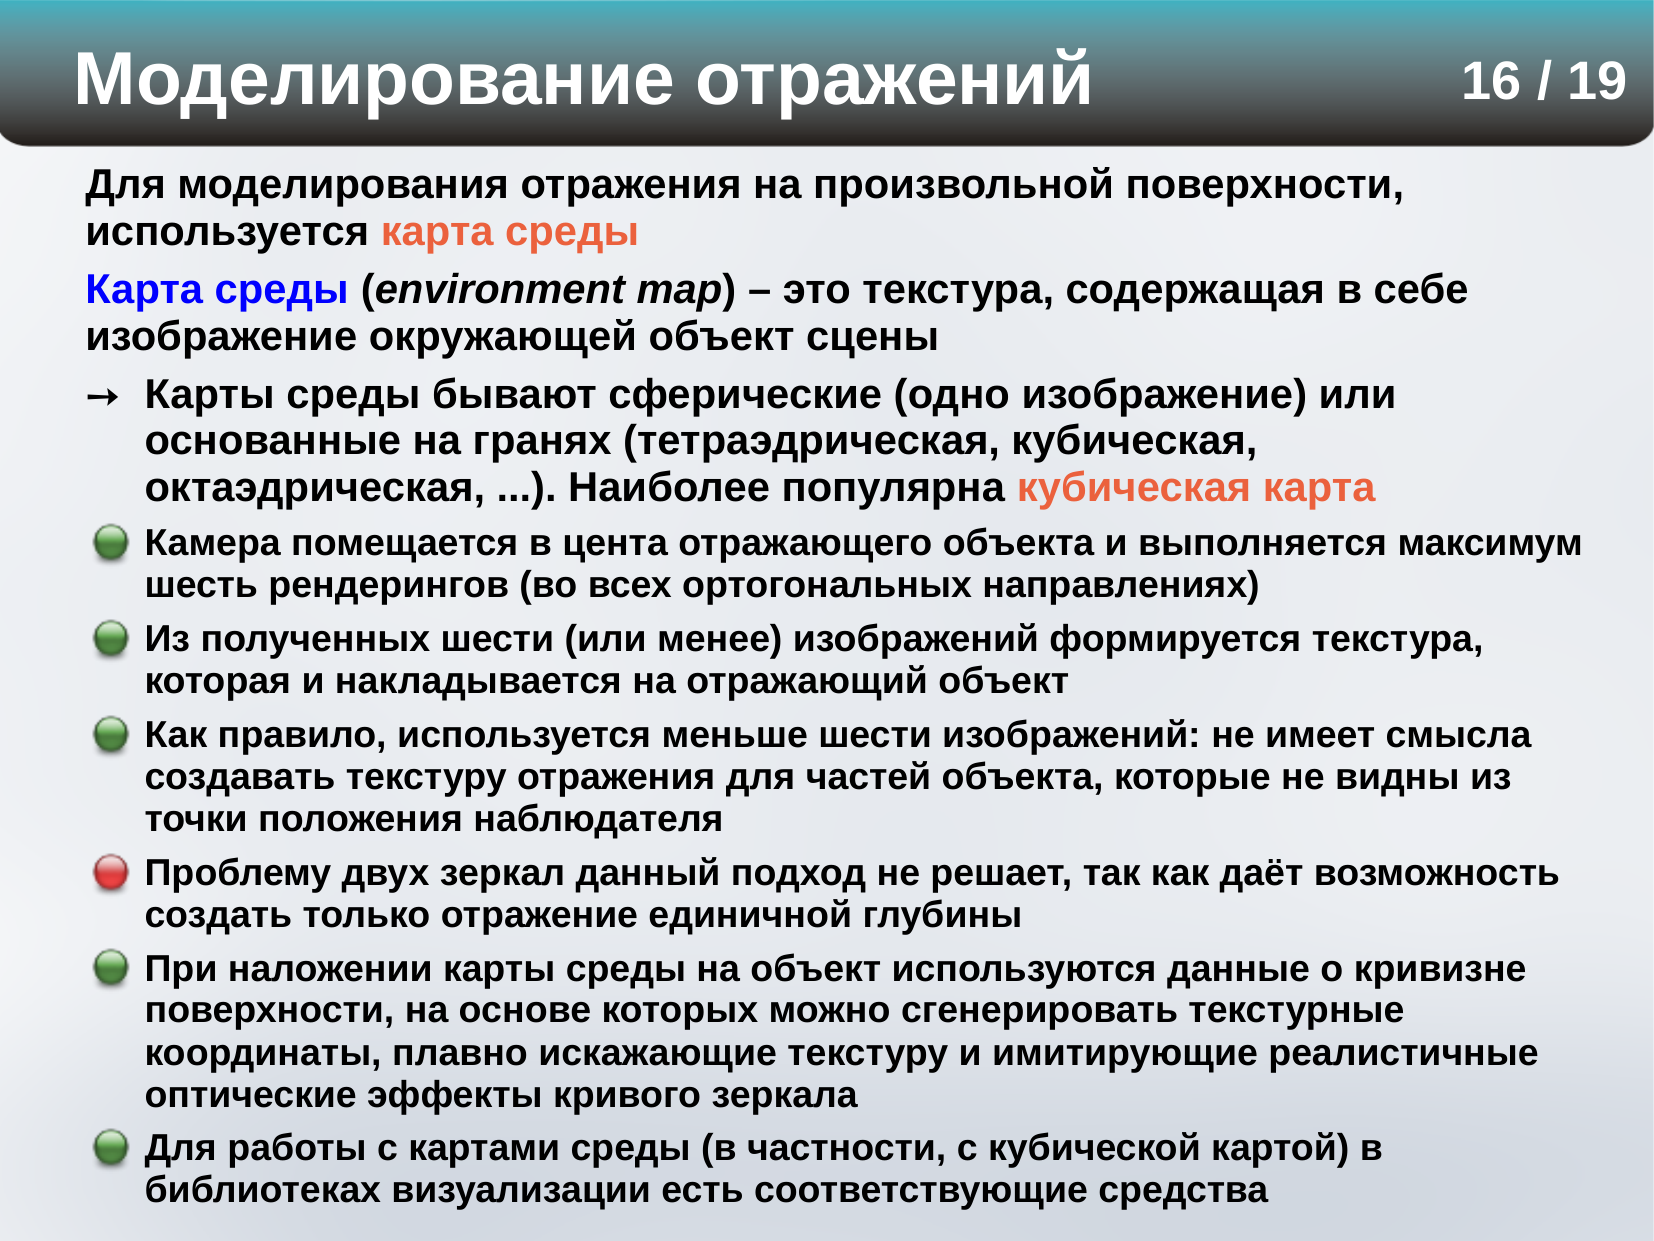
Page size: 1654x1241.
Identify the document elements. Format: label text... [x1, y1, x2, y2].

picture [0, 0, 1654, 1241]
text_box Для моделирования отражения на произвольной поверхности, используется карта среды Карта среды (environment map) – это текстура, содержащая в себе изображение окружающей объект сцены Карты среды бывают сферические (одно изображение) или основанные на гранях (тетраэдрическая, кубическая, октаэдрическая, ...). Наиболее популярна кубическая карта Камера помещается в цента отражающего объекта и выполняется максимум шесть рендерингов (во всех ортогональных направлениях) Из полученных шести (или менее) изображений формируется текстура, которая и накладывается на отражающий объект Как правило, используется меньше шести изображений: не имеет смысла создавать текстуру отражения для частей объекта, которые не видны из точки положения наблюдателя Проблему двух зеркал данный подход не решает, так как даёт возможность создать только отражение единичной глубины При наложении карты среды на объект используются данные о кривизне поверхности, на основе которых можно сгенерировать текстурные координаты, плавно искажающие текстуру и имитирующие реалистичные оптические эффекты кривого зеркала Для работы с картами среды (в частности, с кубической картой) в библиотеках визуализации есть соответствующие средства [70, 153, 1625, 1219]
text_box Моделирование отражений [59, 29, 1300, 129]
text_box <номер> / 19 [1446, 42, 1654, 179]
